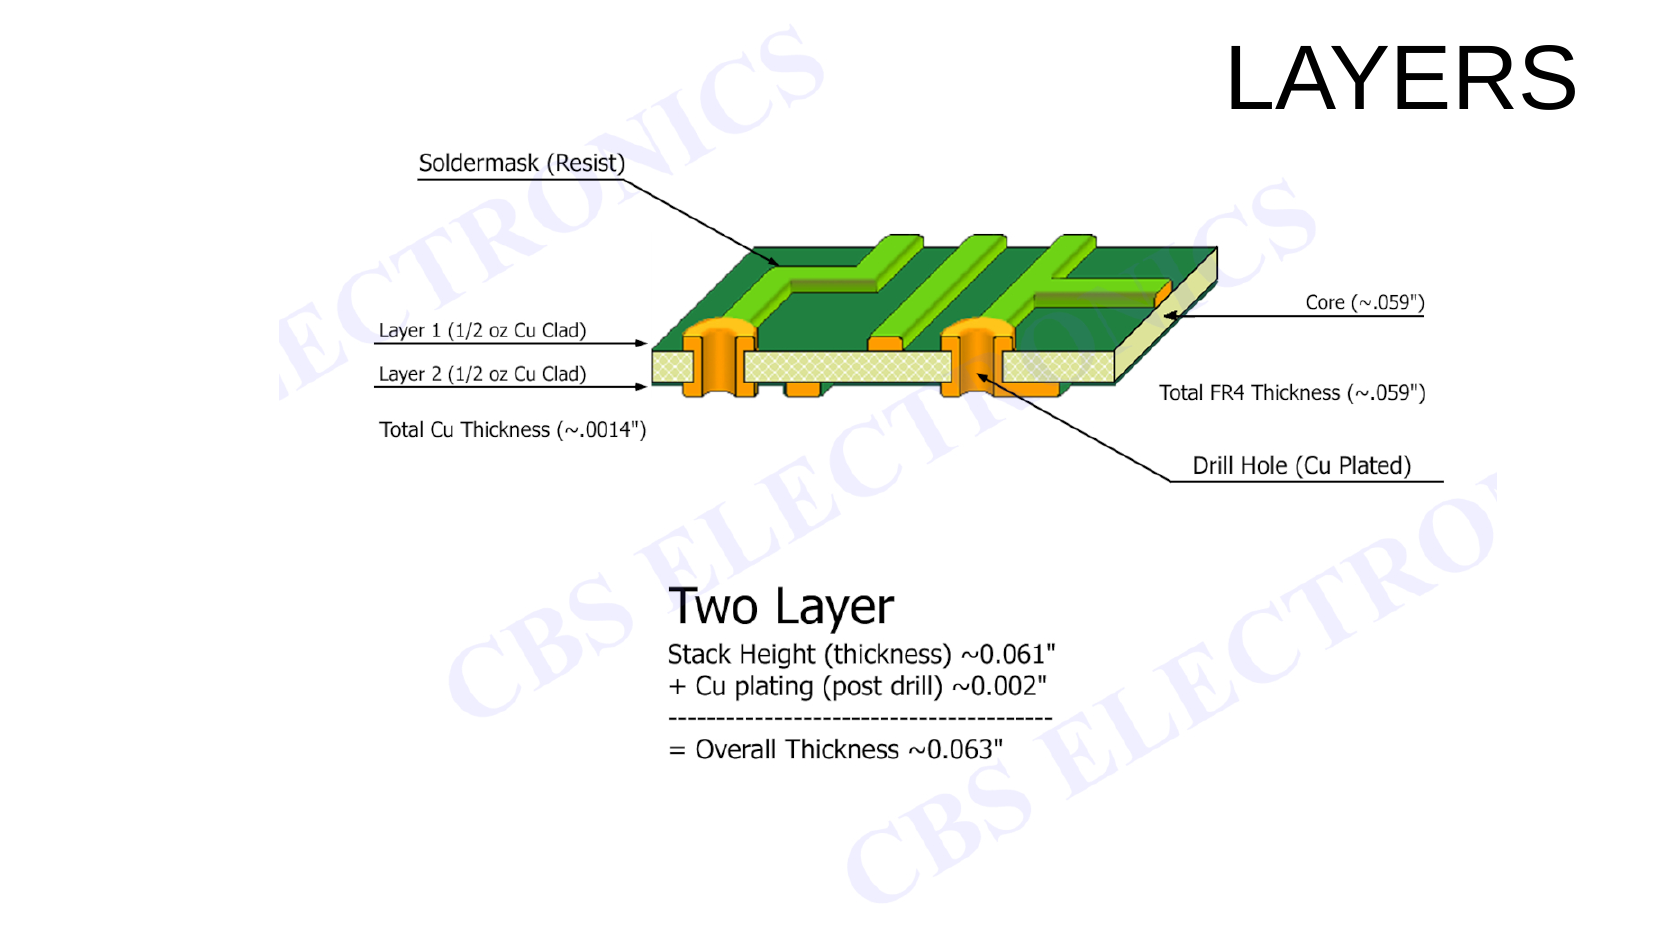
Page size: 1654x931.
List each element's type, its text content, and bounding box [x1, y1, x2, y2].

title LAYERS [914, 0, 1654, 156]
picture [279, 8, 1497, 931]
